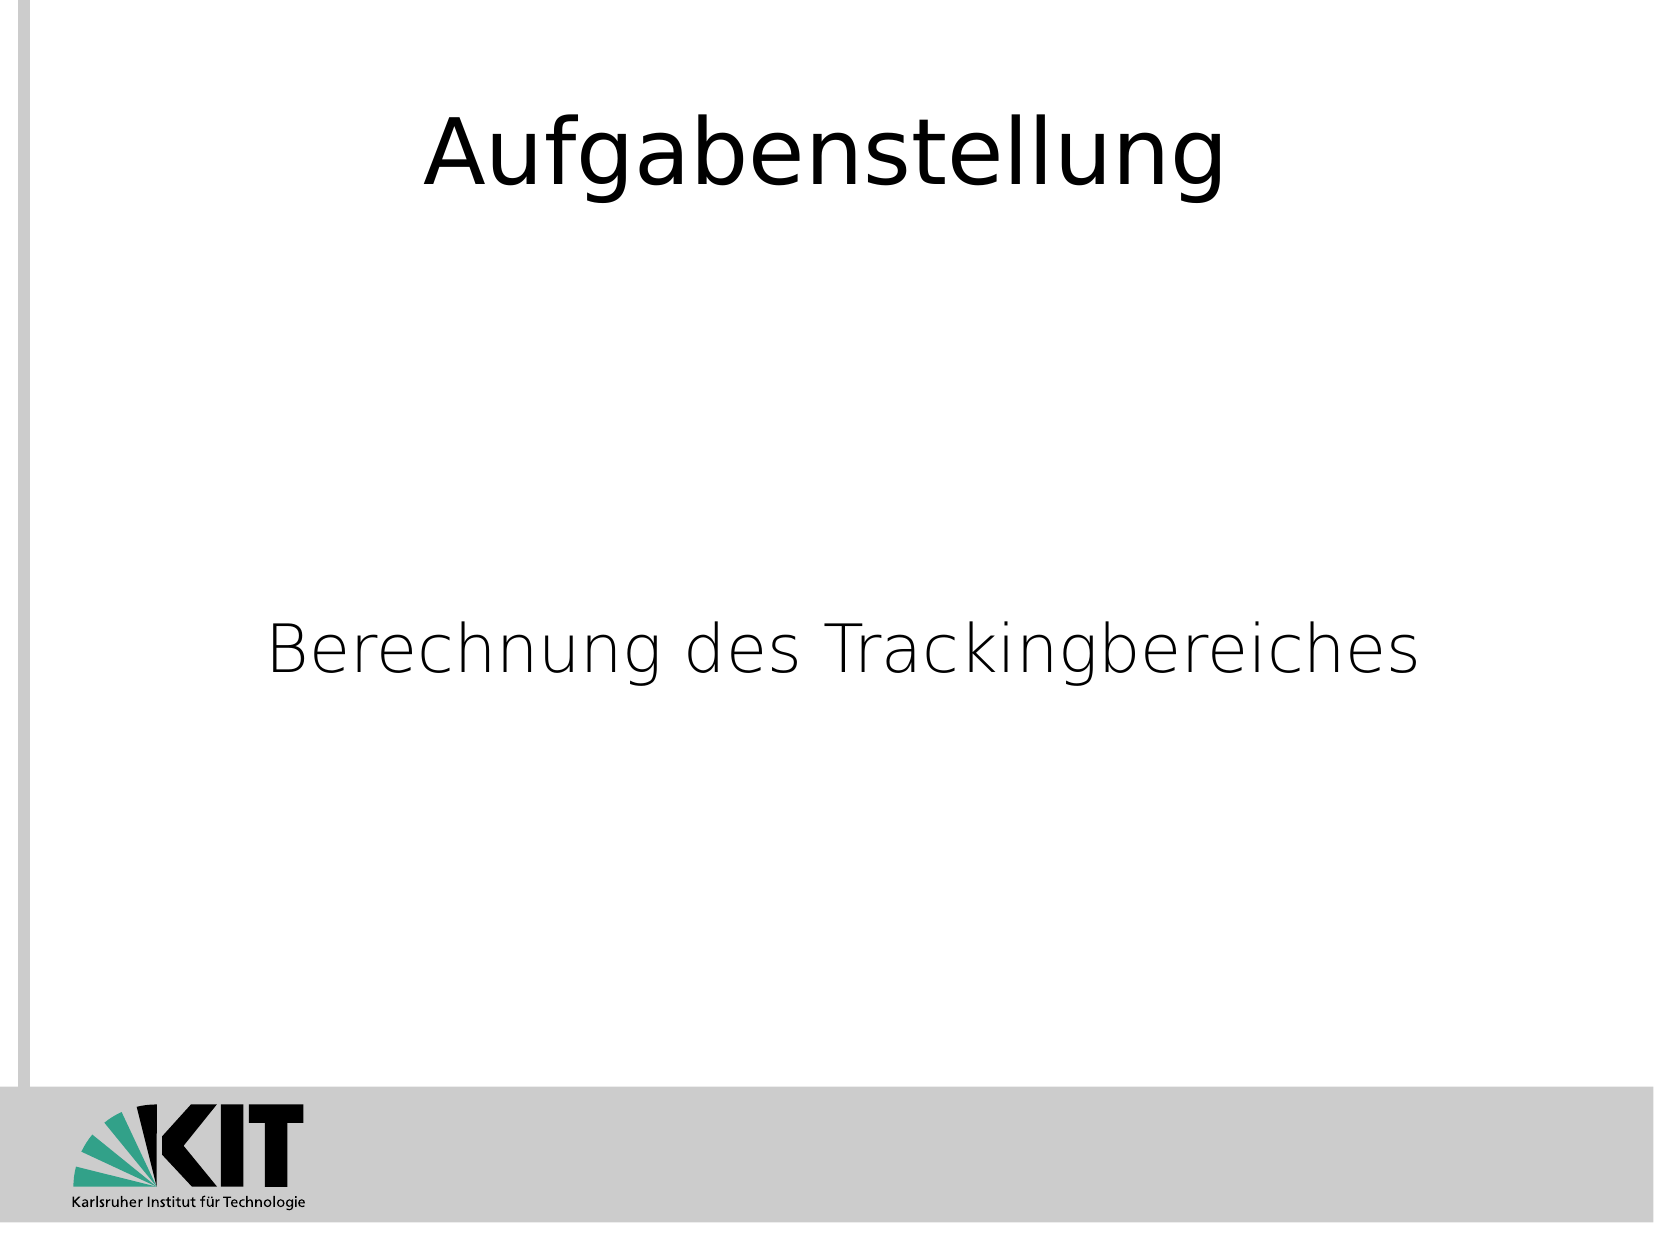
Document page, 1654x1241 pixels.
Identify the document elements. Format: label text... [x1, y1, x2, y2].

title Aufgabenstellung [82, 49, 1571, 257]
text_box [0, 1086, 1654, 1223]
subtitle Berechnung des Trackingbereiches [82, 290, 1571, 1010]
picture [70, 1098, 308, 1217]
